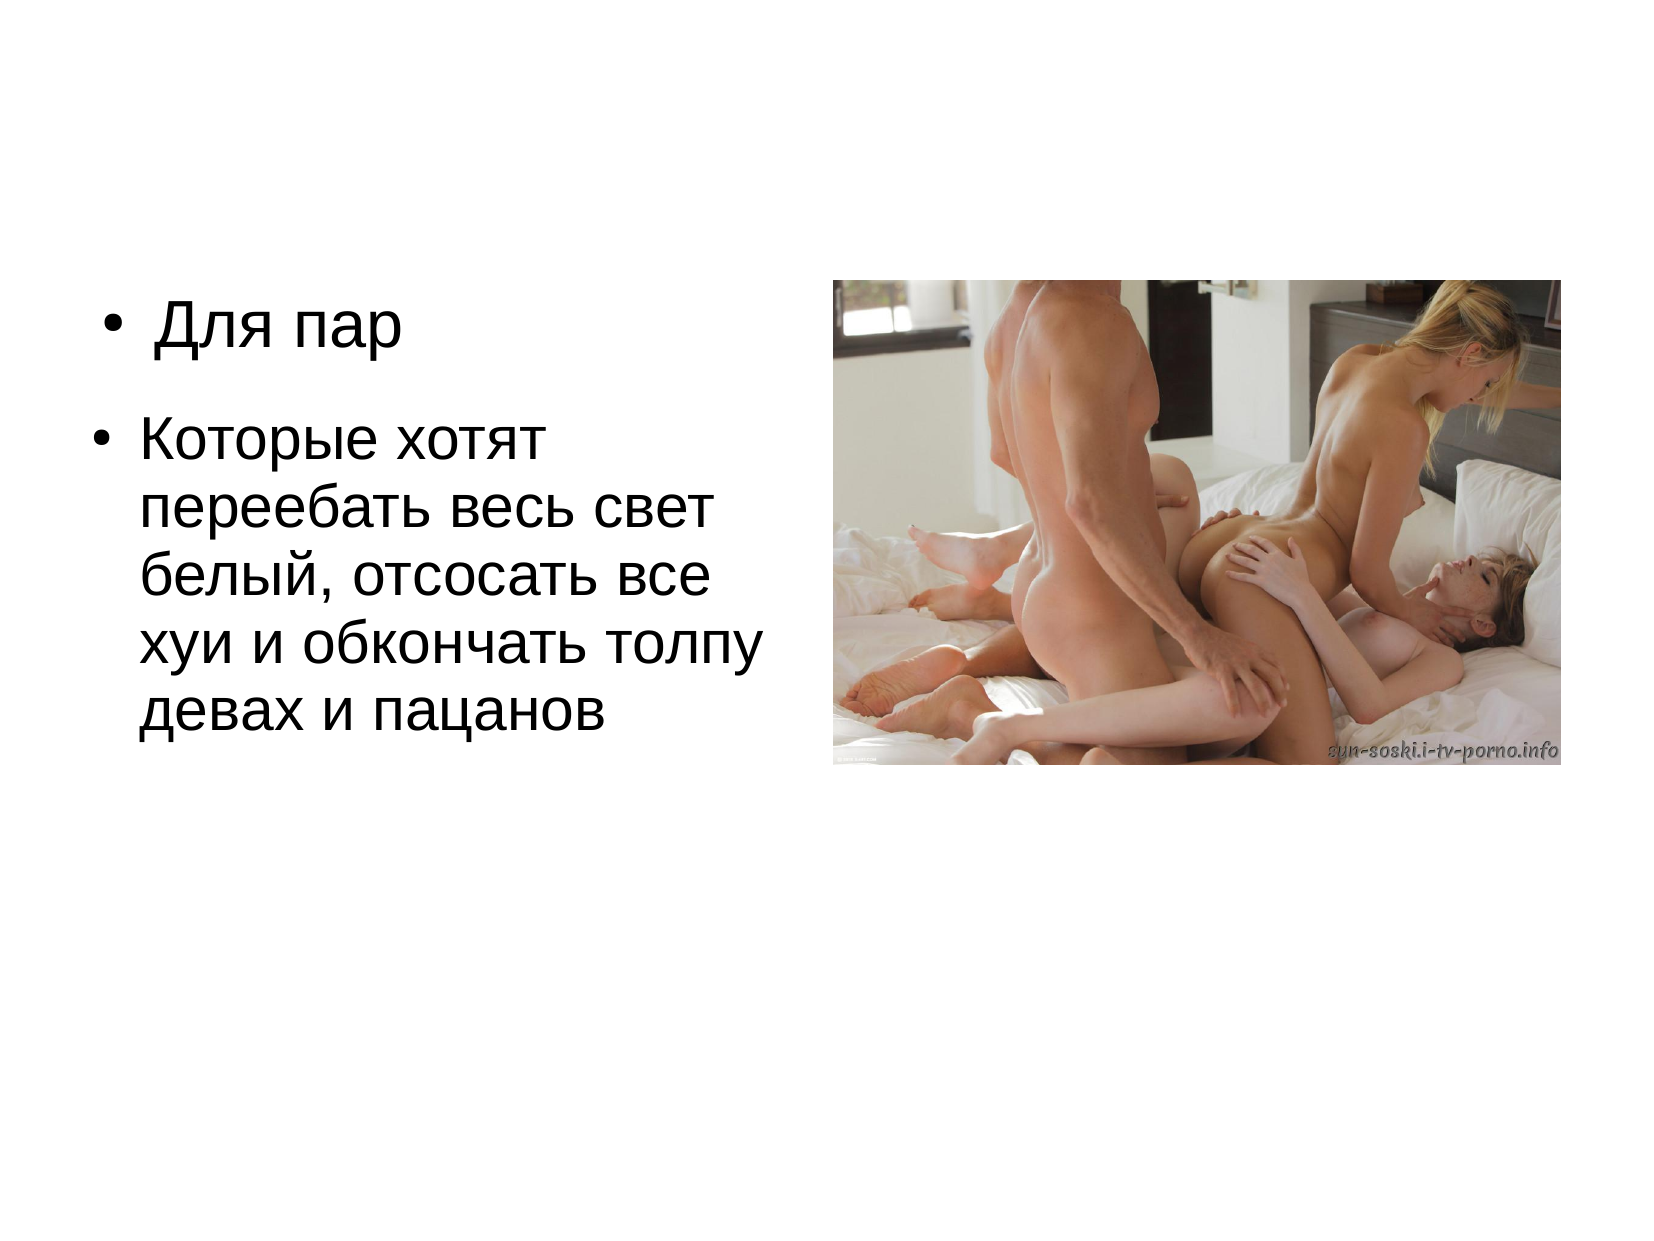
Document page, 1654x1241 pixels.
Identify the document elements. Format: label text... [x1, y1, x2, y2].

list Для пар [83, 287, 811, 391]
list Которые хотят переебать весь свет белый, отсосать все хуи и обкончать толпу девах и пацанов [75, 405, 802, 748]
picture [833, 280, 1561, 766]
